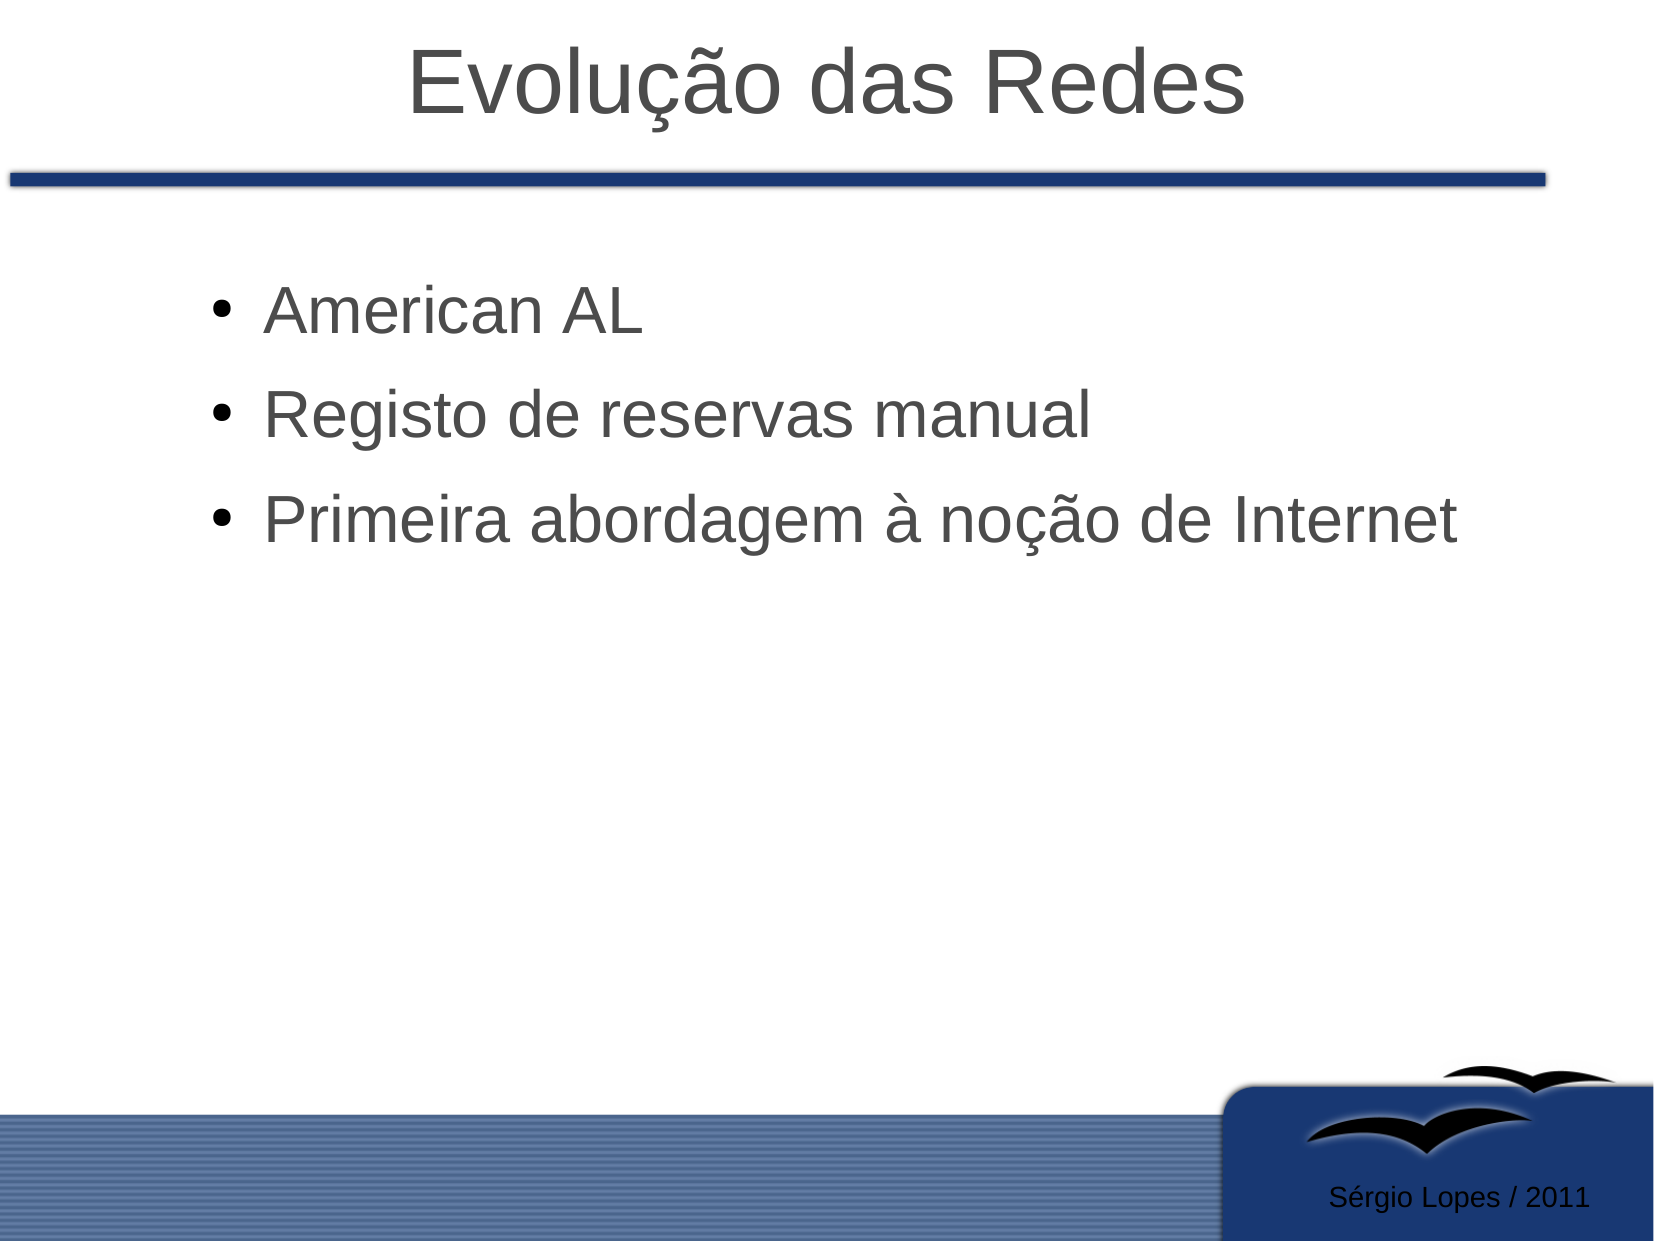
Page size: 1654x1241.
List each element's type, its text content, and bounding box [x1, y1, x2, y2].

list American AL Registo de reservas manual Primeira abordagem à noção de Internet [121, 273, 1534, 1056]
picture [0, 0, 1654, 1241]
title Evolução das Redes [121, 0, 1534, 164]
text_box Sérgio Lopes / 2011 [1328, 1181, 1588, 1214]
